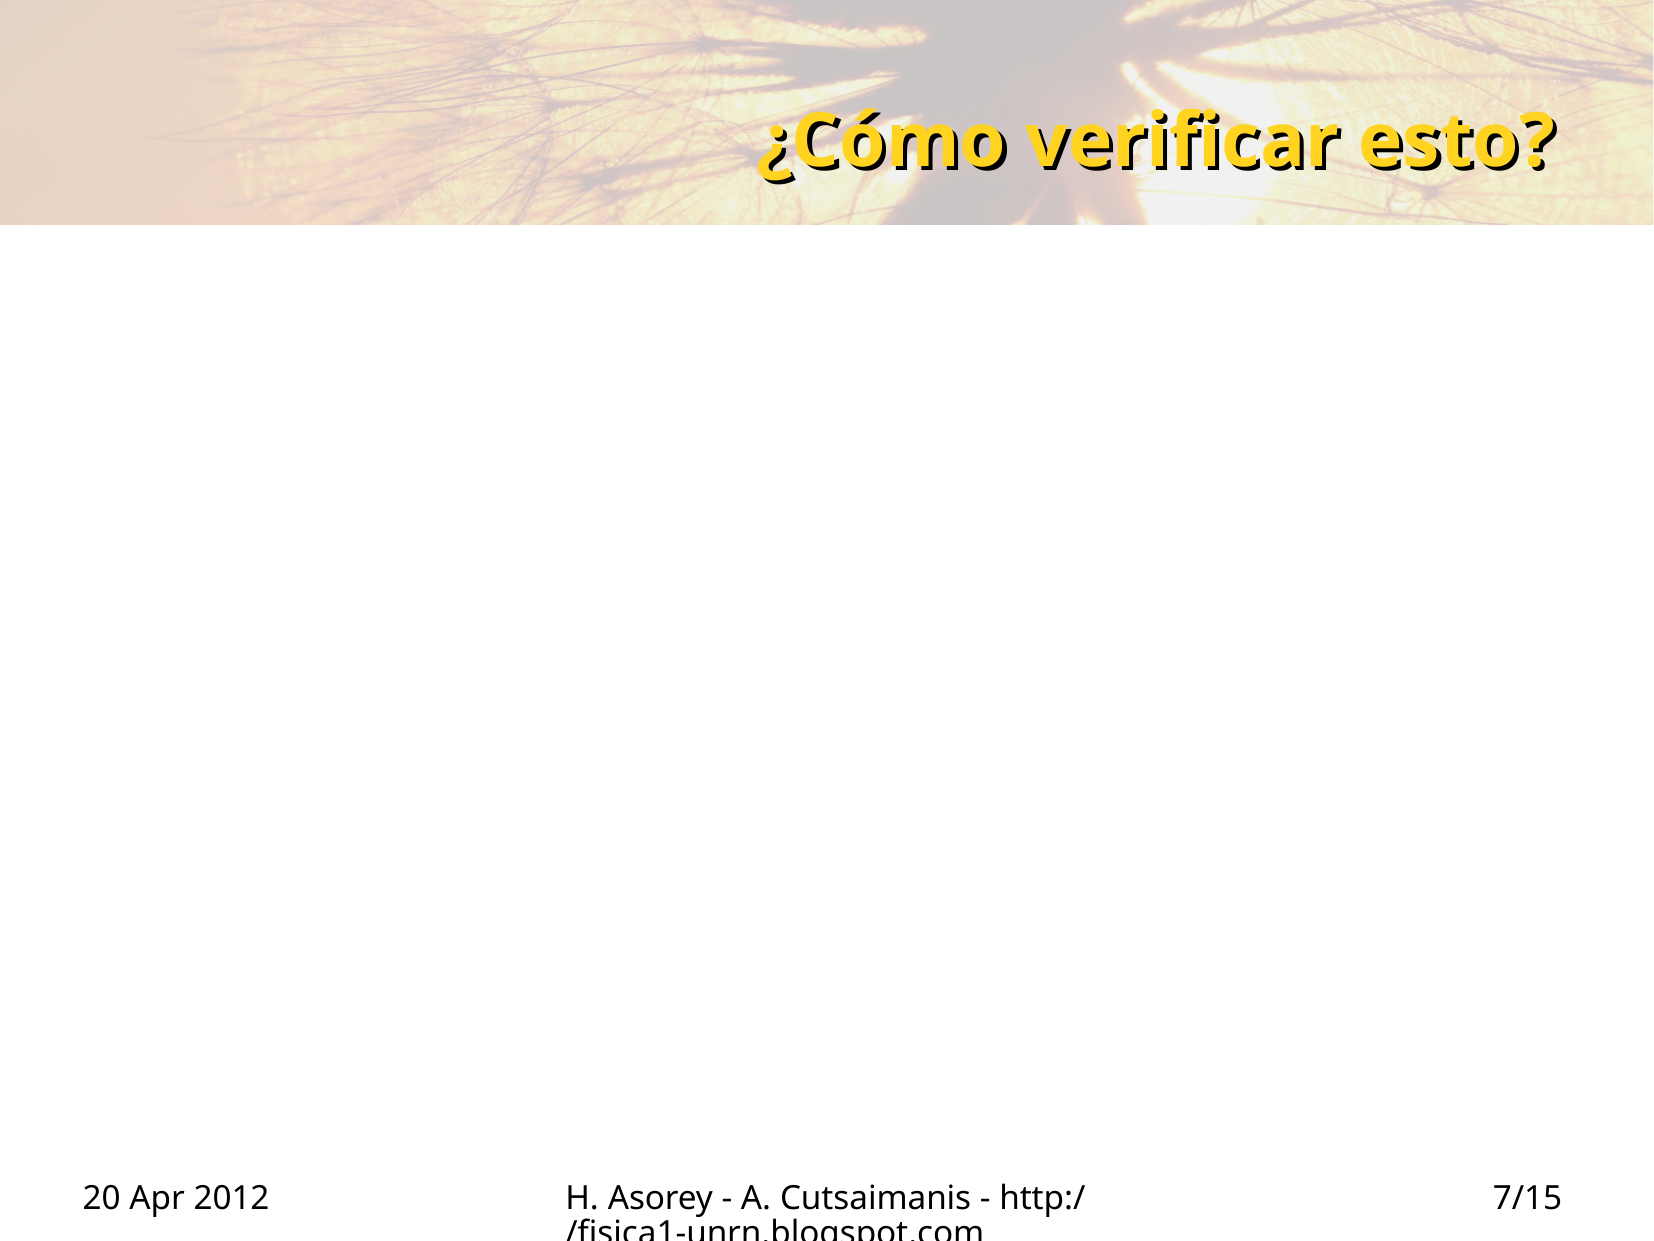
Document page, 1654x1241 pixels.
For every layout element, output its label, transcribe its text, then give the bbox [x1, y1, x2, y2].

title ¿Cómo verificar esto? [86, 49, 1576, 226]
picture [0, 0, 1654, 225]
